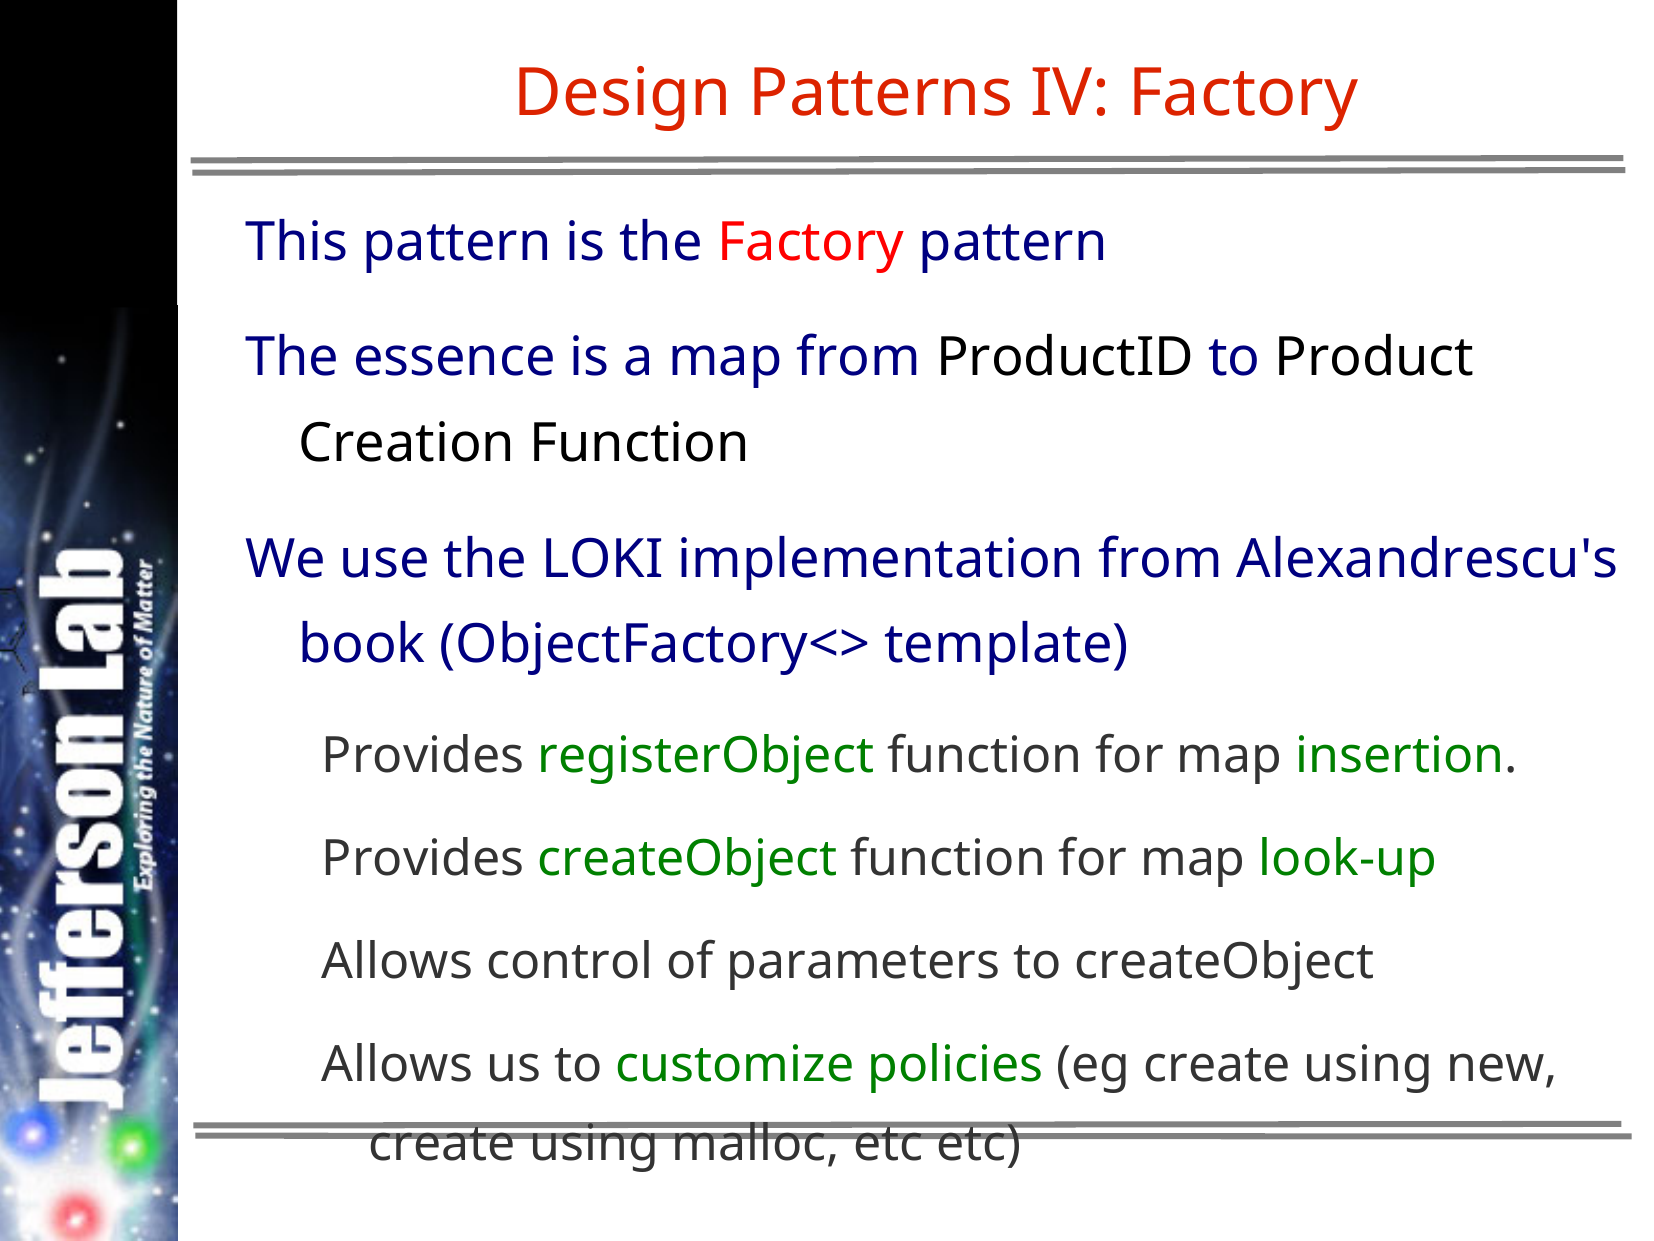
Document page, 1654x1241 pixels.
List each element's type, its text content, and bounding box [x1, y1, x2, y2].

list This pattern is the Factory pattern The essence is a map from ProductID to Product Creation Function We use the LOKI implementation from Alexandrescu's book (ObjectFactory<> template) Provides registerObject function for map insertion. Provides createObject function for map look-up Allows control of parameters to createObject Allows us to customize policies (eg create using new, create using malloc, etc etc) [227, 190, 1628, 1101]
picture [0, 308, 178, 1241]
title Design Patterns IV: Factory [235, 17, 1638, 149]
